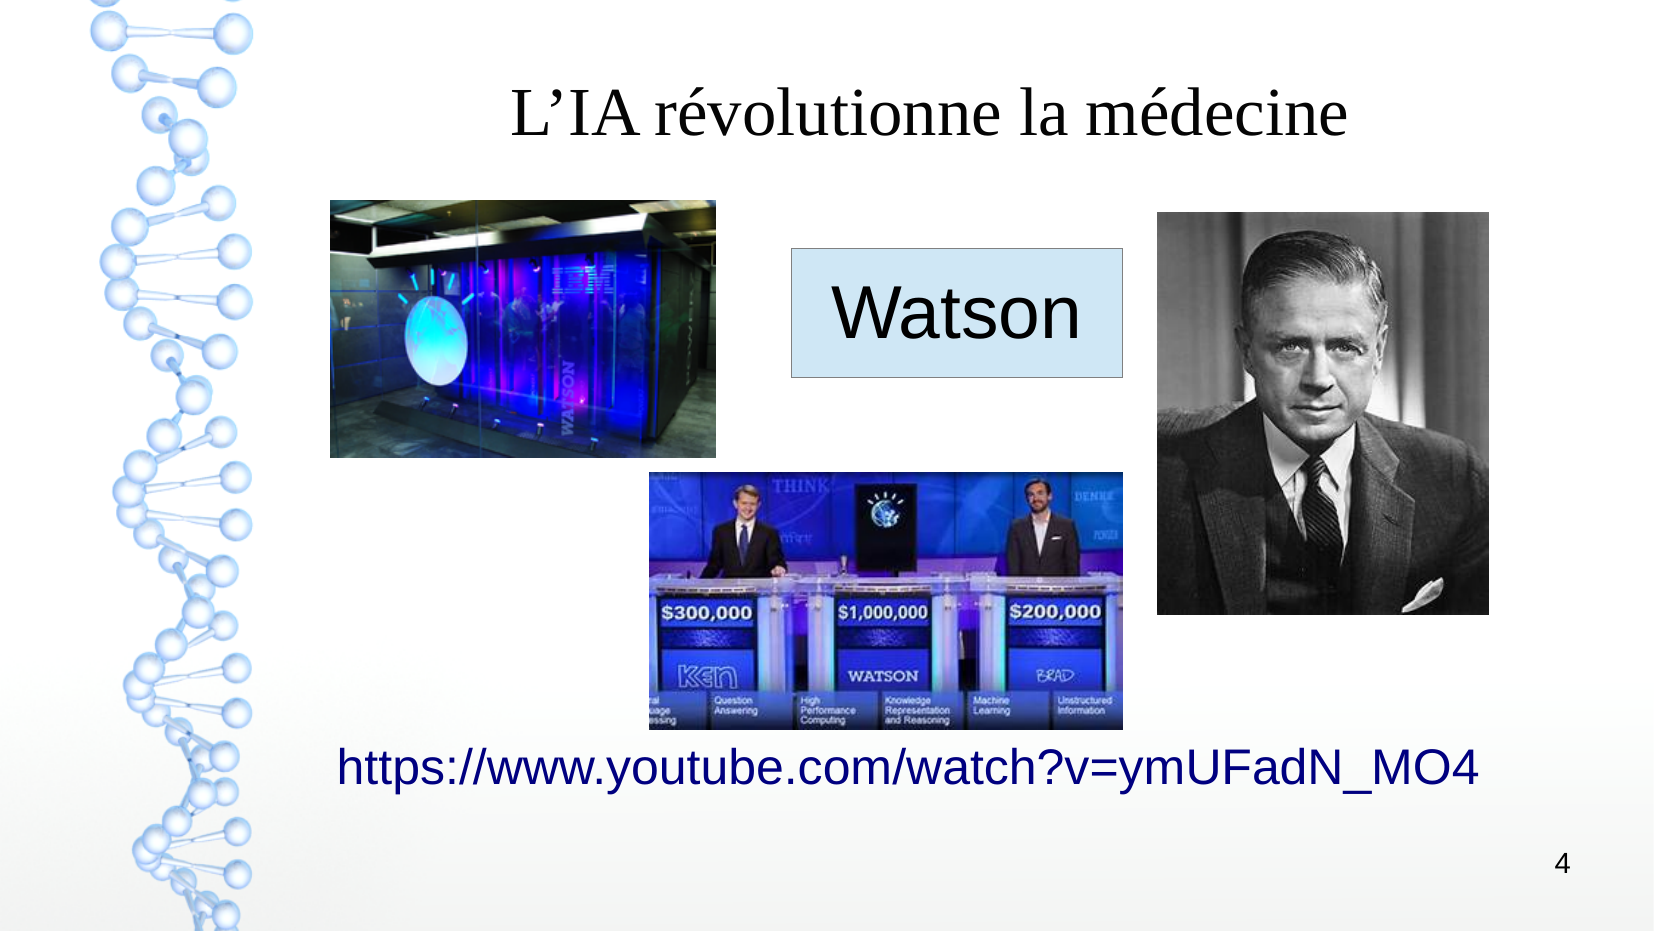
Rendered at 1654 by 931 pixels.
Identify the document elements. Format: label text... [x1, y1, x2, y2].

list [265, 190, 915, 484]
list https://www.youtube.com/watch?v=ymUFadN_MO4 [265, 661, 1595, 839]
text_box Watson [791, 248, 1123, 378]
title L’IA révolutionne la médecine [265, 35, 1595, 189]
picture [0, 0, 1654, 931]
